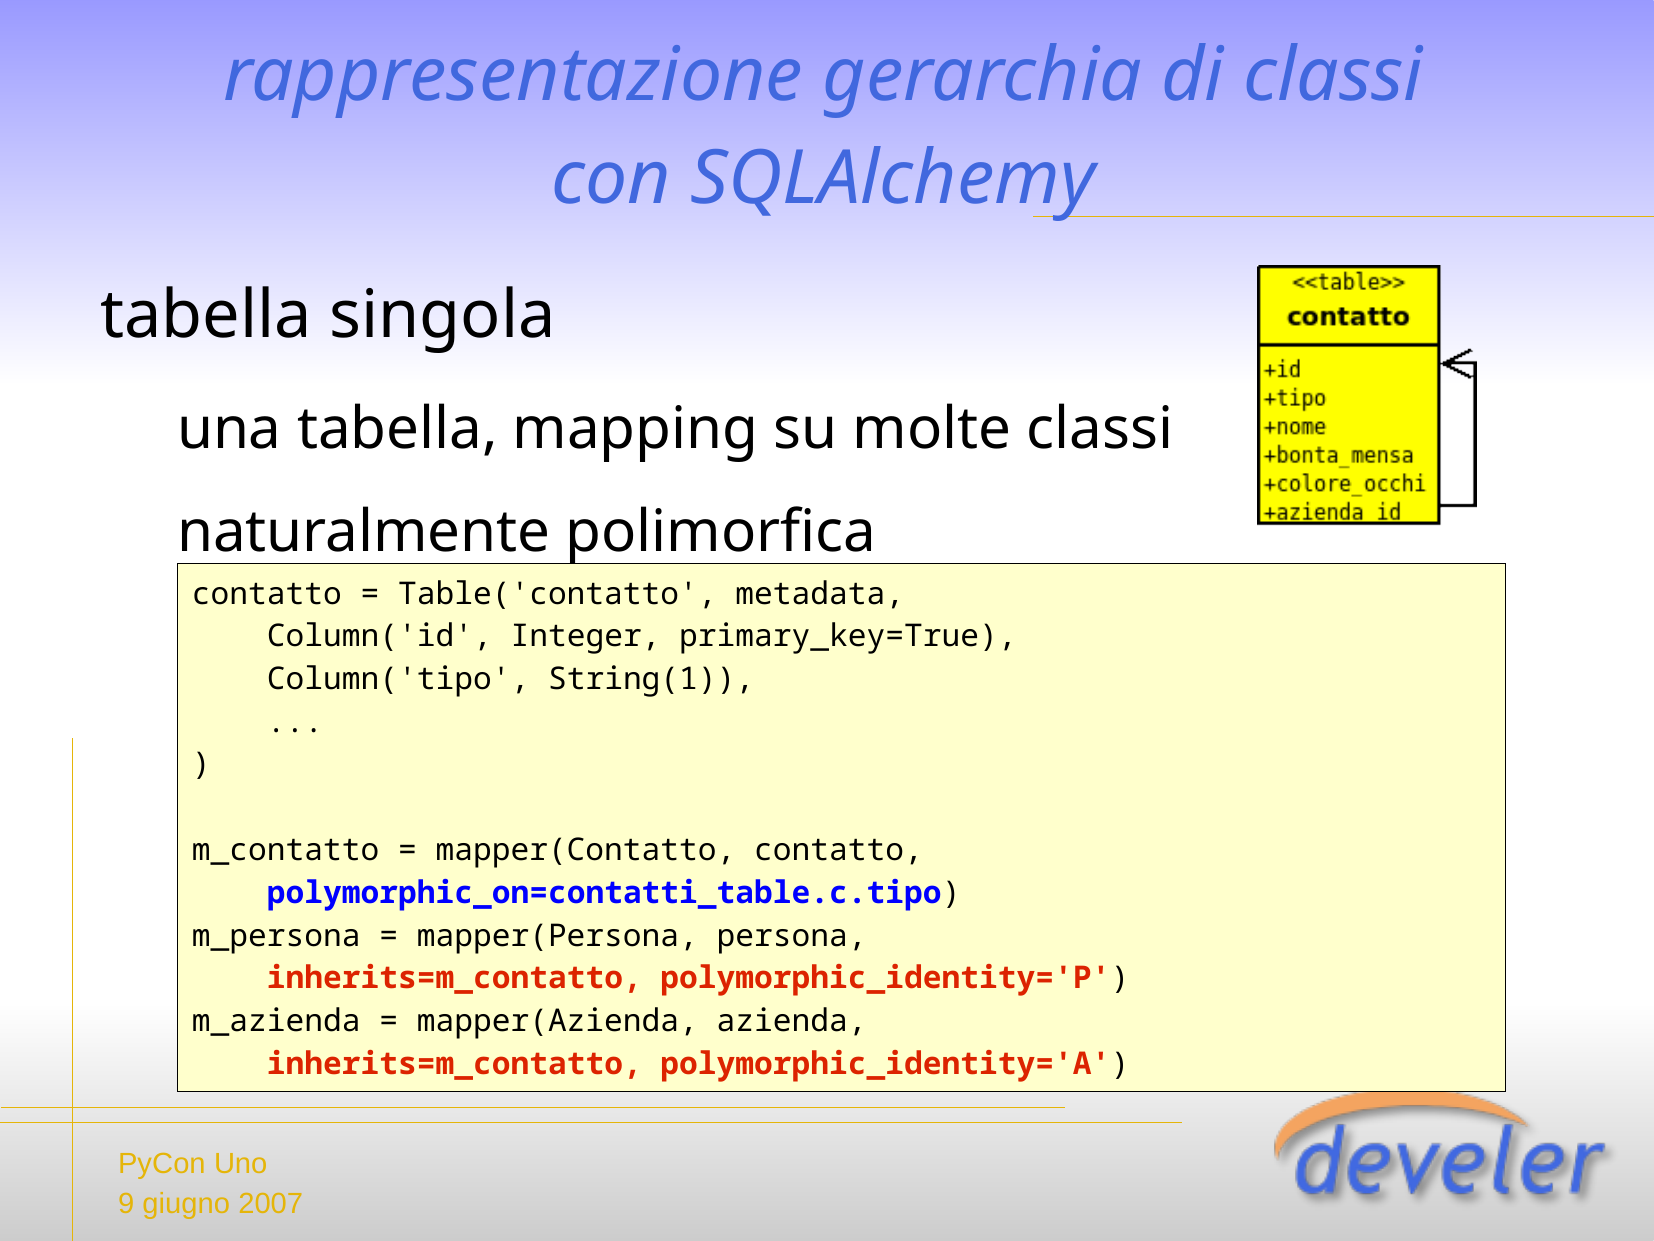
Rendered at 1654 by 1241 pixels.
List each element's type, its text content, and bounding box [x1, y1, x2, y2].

picture [1257, 265, 1477, 563]
title rappresentazione gerarchia di classi con SQLAlchemy [82, 29, 1565, 217]
list tabella singola una tabella, mapping su molte classi naturalmente polimorfica [82, 265, 1571, 1093]
text_box contatto = Table('contatto', metadata, Column('id', Integer, primary_key=True), Column('tipo', String(1)), ... ) m_contatto = mapper(Contatto, contatto, polymorphic_on=contatti_table.c.tipo) m_persona = mapper(Persona, persona, inherits=m_contatto, polymorphic_identity='P') m_azienda = mapper(Azienda, azienda, inherits=m_contatto, polymorphic_identity='A') [177, 563, 1506, 1004]
picture [1269, 1083, 1622, 1211]
